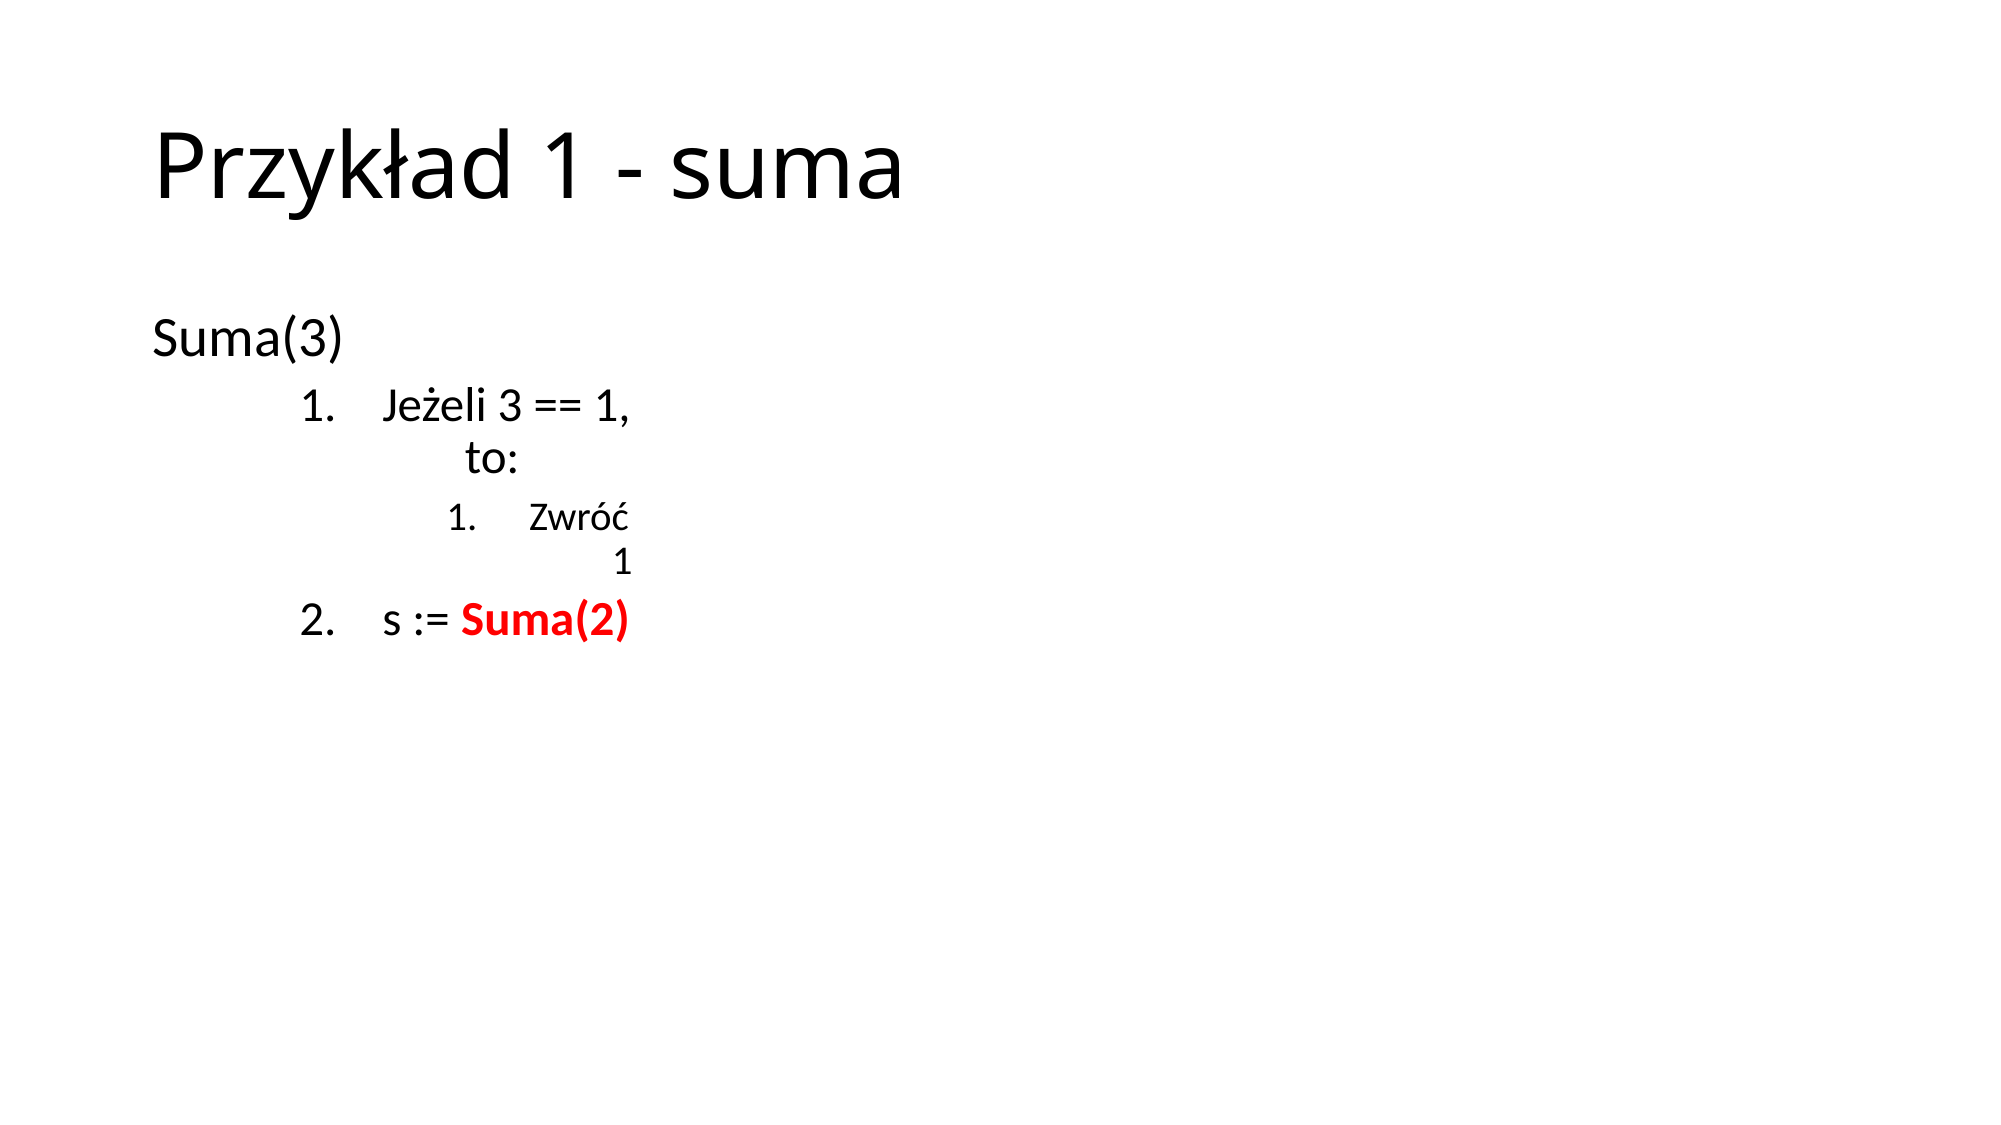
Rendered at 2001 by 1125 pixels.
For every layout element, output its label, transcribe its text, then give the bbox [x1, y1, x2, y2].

list Suma(3) Jeżeli 3 == 1, to: Zwróć 1 s := Suma(2) [137, 299, 669, 656]
title Przykład 1 - suma [137, 59, 1863, 278]
